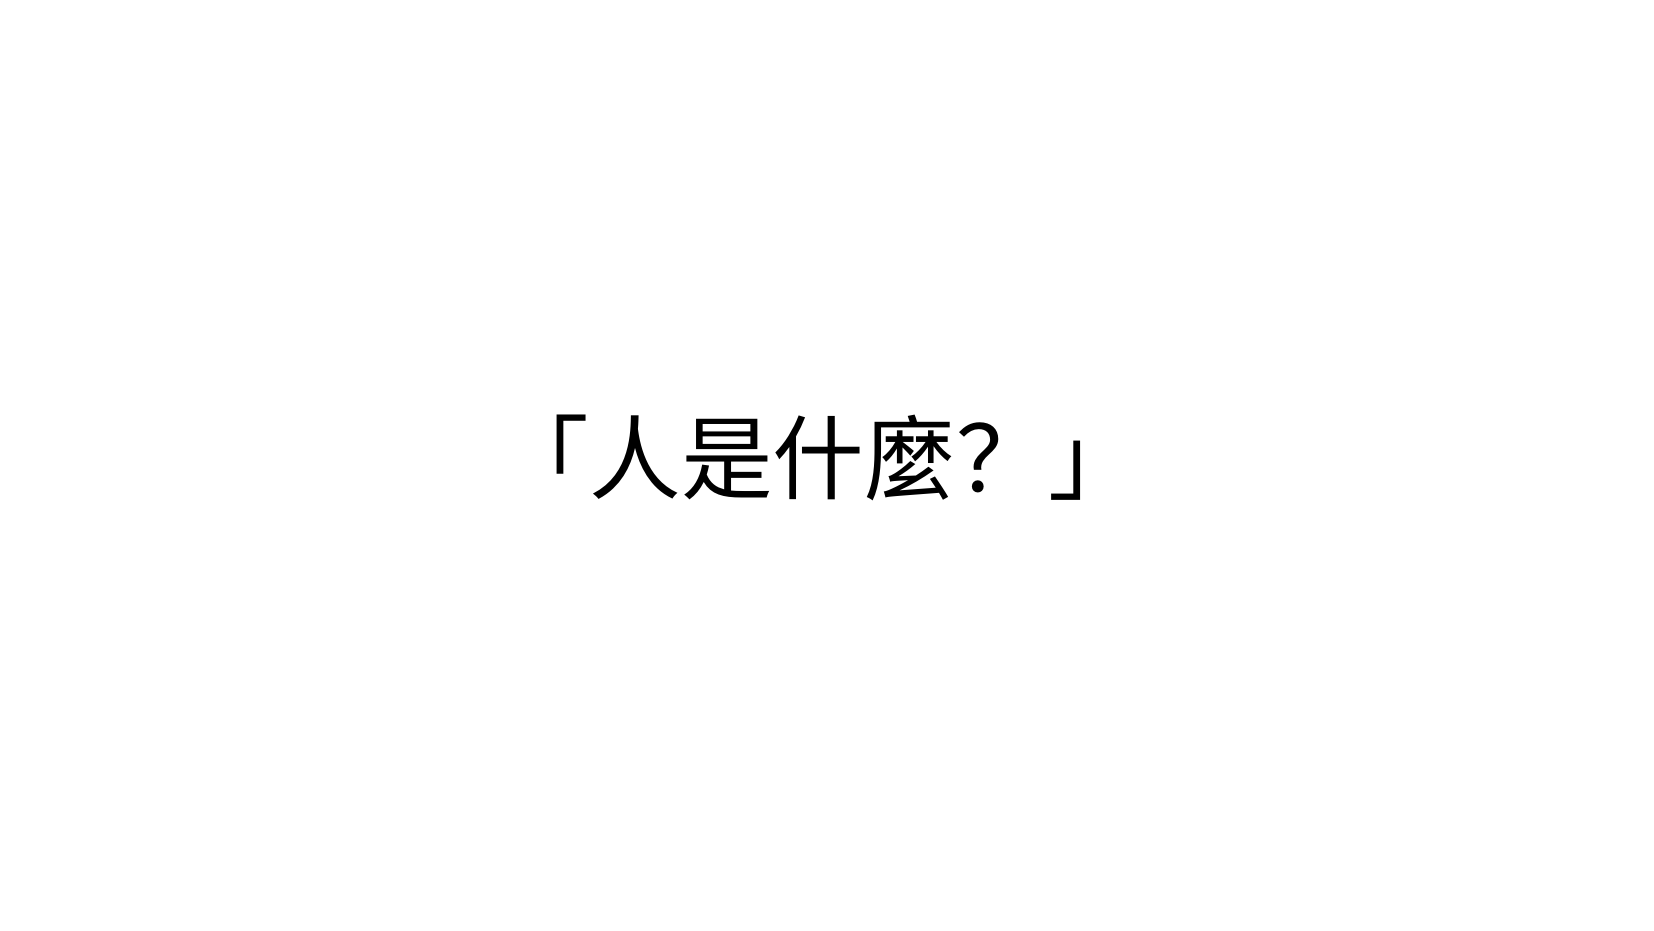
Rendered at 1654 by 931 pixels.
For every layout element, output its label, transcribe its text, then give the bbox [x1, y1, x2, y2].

title 「人是什麼？」 [75, 375, 1564, 531]
